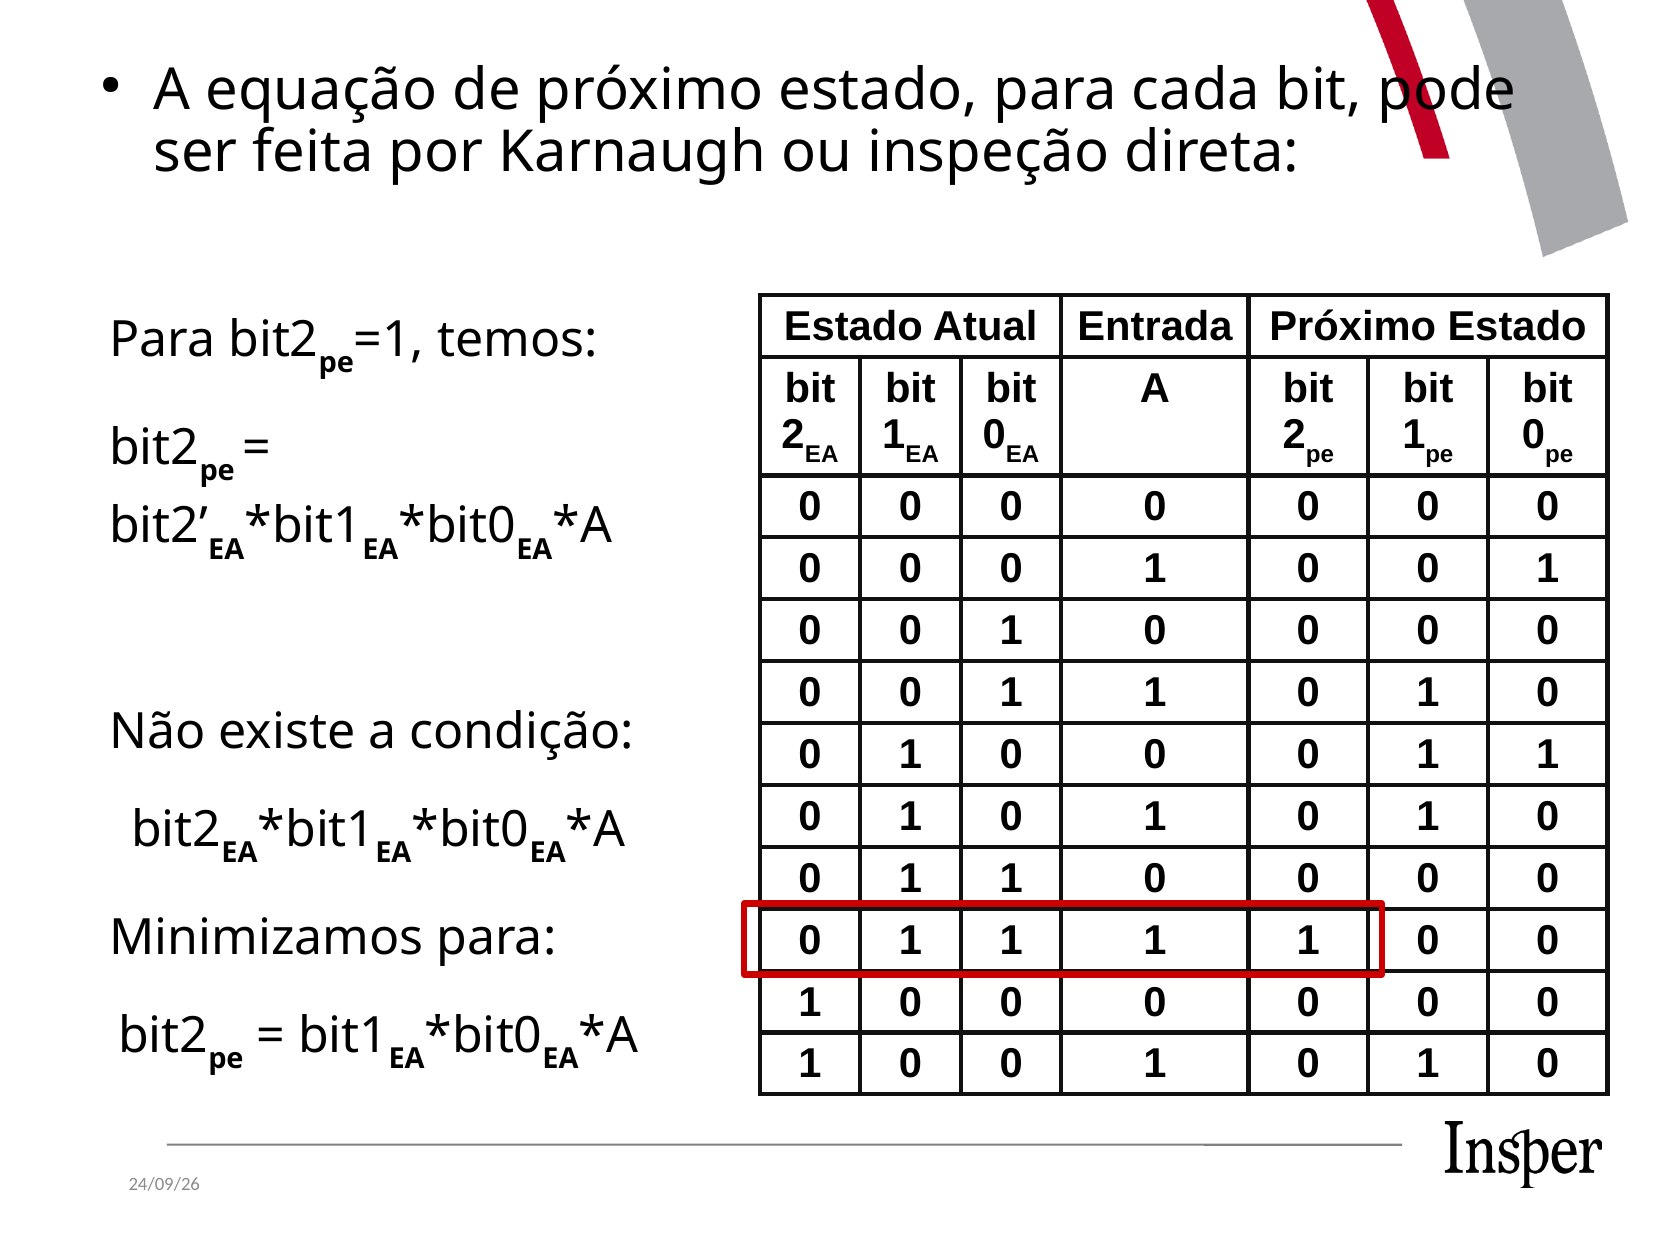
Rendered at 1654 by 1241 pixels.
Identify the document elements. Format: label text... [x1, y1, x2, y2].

table_header Próximo Estado [1251, 297, 1605, 355]
table_cell 0 [1490, 849, 1605, 907]
table_cell 0 [762, 539, 858, 597]
table_cell bit0EA [963, 359, 1059, 473]
table_cell 1 [862, 849, 959, 900]
table_cell 0 [1490, 973, 1605, 1030]
table_cell 0 [1370, 973, 1486, 1030]
table_cell 0 [1251, 539, 1366, 597]
table_cell 0 [762, 849, 858, 900]
table_cell 0 [1490, 663, 1605, 721]
table_cell 0 [862, 978, 959, 1030]
table_cell 0 [1251, 978, 1366, 1030]
table_cell 0 [963, 539, 1059, 597]
table_cell 0 [1063, 849, 1246, 900]
table_cell A [1063, 359, 1246, 473]
table_cell 0 [963, 978, 1059, 1030]
table_cell 1 [1063, 911, 1246, 969]
table_cell 0 [1370, 478, 1486, 535]
table_cell bit 1pe [1370, 359, 1486, 473]
text_box Para bit2pe=1, temos: bit2pe = bit2’EA*bit1EA*bit0EA*A Não existe a condição: bit2EA*bit1EA*bit0EA*A Minimizamos para: bit2pe = bit1EA*bit0EA*A [94, 295, 745, 1130]
table_cell 1 [1370, 1035, 1486, 1092]
table_cell 1 [963, 663, 1059, 721]
table_cell 1 [1370, 725, 1486, 783]
table_cell 1 [1490, 725, 1605, 783]
table_cell 0 [1490, 601, 1605, 659]
table_cell 0 [963, 787, 1059, 845]
table_cell 1 [1251, 911, 1366, 969]
table_cell 1 [1063, 787, 1246, 845]
table_cell 1 [1063, 1035, 1246, 1092]
table_cell 1 [862, 787, 959, 845]
table_cell 0 [1251, 478, 1366, 535]
table_cell 0 [963, 1035, 1059, 1092]
table_cell 0 [862, 663, 959, 721]
table_cell 0 [1251, 787, 1366, 845]
table_cell 0 [762, 663, 858, 721]
table_cell 1 [963, 849, 1059, 900]
table_cell 1 [862, 725, 959, 783]
table_cell 0 [1251, 601, 1366, 659]
table_cell bit 0pe [1490, 359, 1605, 473]
table_cell 0 [1063, 978, 1246, 1030]
table_cell 0 [762, 601, 858, 659]
table_cell 0 [1385, 911, 1486, 969]
table_cell 0 [1251, 725, 1366, 783]
table_cell 0 [862, 478, 959, 535]
table_cell 0 [1063, 478, 1246, 535]
table_cell 1 [1370, 663, 1486, 721]
table_header Entrada [1063, 297, 1246, 355]
table_cell 0 [963, 478, 1059, 535]
table_cell 0 [762, 911, 858, 969]
table_cell 0 [1370, 849, 1486, 907]
table_cell bit 2pe [1251, 359, 1366, 473]
table_cell 1 [1490, 539, 1605, 597]
table_cell 1 [862, 911, 959, 969]
table_cell 0 [1370, 539, 1486, 597]
table_cell 0 [1063, 725, 1246, 783]
table_header Estado Atual [762, 297, 1059, 355]
table_cell 0 [762, 787, 858, 845]
table_cell 0 [1490, 787, 1605, 845]
table_cell 1 [1370, 787, 1486, 845]
table_cell 0 [1490, 911, 1605, 969]
list A equação de próximo estado, para cada bit, pode ser feita por Karnaugh ou inspeção direta: [745, 978, 1571, 1123]
table_cell 1 [1063, 539, 1246, 597]
table_cell bit1EA [862, 359, 959, 473]
table_cell 1 [762, 1035, 858, 1092]
table_cell 0 [762, 725, 858, 783]
table_cell 0 [1490, 478, 1605, 535]
table_cell 0 [963, 725, 1059, 783]
list A equação de próximo estado, para cada bit, pode ser feita por Karnaugh ou inspeção direta: [82, 59, 1571, 1123]
table_cell 0 [1251, 1035, 1366, 1092]
table_cell 0 [762, 478, 858, 535]
table_cell 0 [862, 1035, 959, 1092]
table_cell bit2EA [762, 359, 858, 473]
table_cell 0 [1251, 849, 1366, 900]
table_cell 0 [1251, 663, 1366, 721]
table_cell 1 [762, 978, 858, 1030]
table_cell 0 [1490, 1035, 1605, 1092]
table_cell 0 [1063, 601, 1246, 659]
table_cell 1 [963, 601, 1059, 659]
table_cell 1 [1063, 663, 1246, 721]
table_cell 0 [862, 601, 959, 659]
table_cell 0 [862, 539, 959, 597]
table_cell 0 [1370, 911, 1379, 969]
table_cell 1 [963, 911, 1059, 969]
table_cell 0 [1370, 601, 1486, 659]
